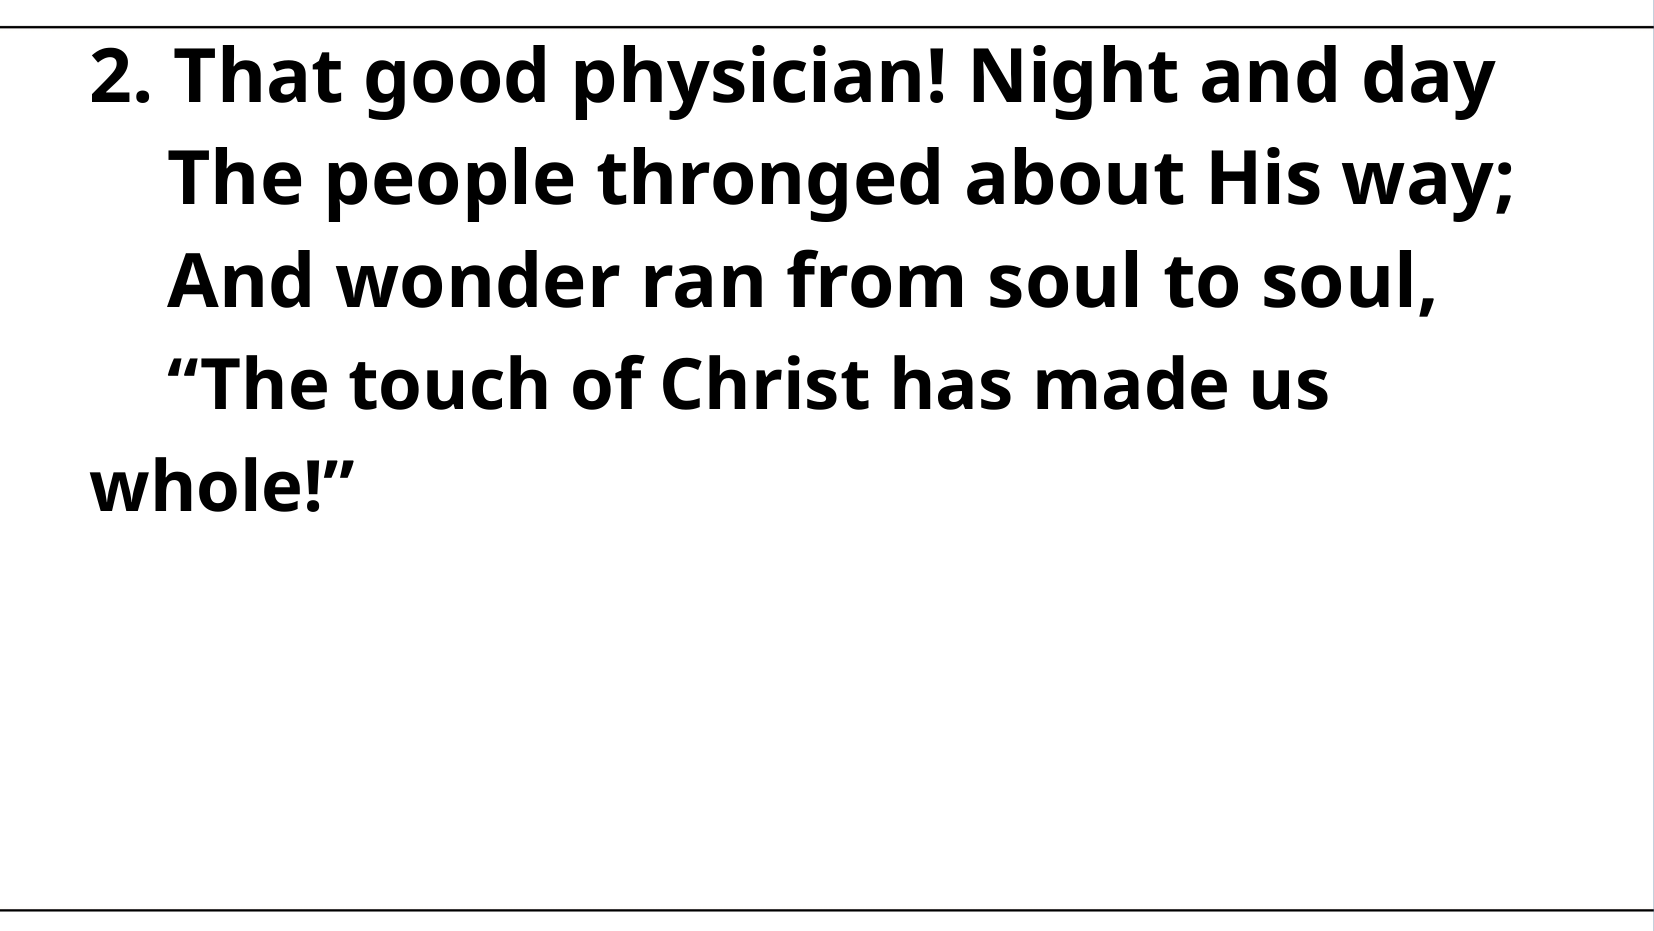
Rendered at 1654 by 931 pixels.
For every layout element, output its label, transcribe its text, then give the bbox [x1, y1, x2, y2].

text_box 2. That good physician! Night and day The people thronged about His way; And wonder ran from soul to soul, “The touch of Christ has made us whole!” [75, 15, 1591, 430]
picture [0, 0, 1654, 931]
